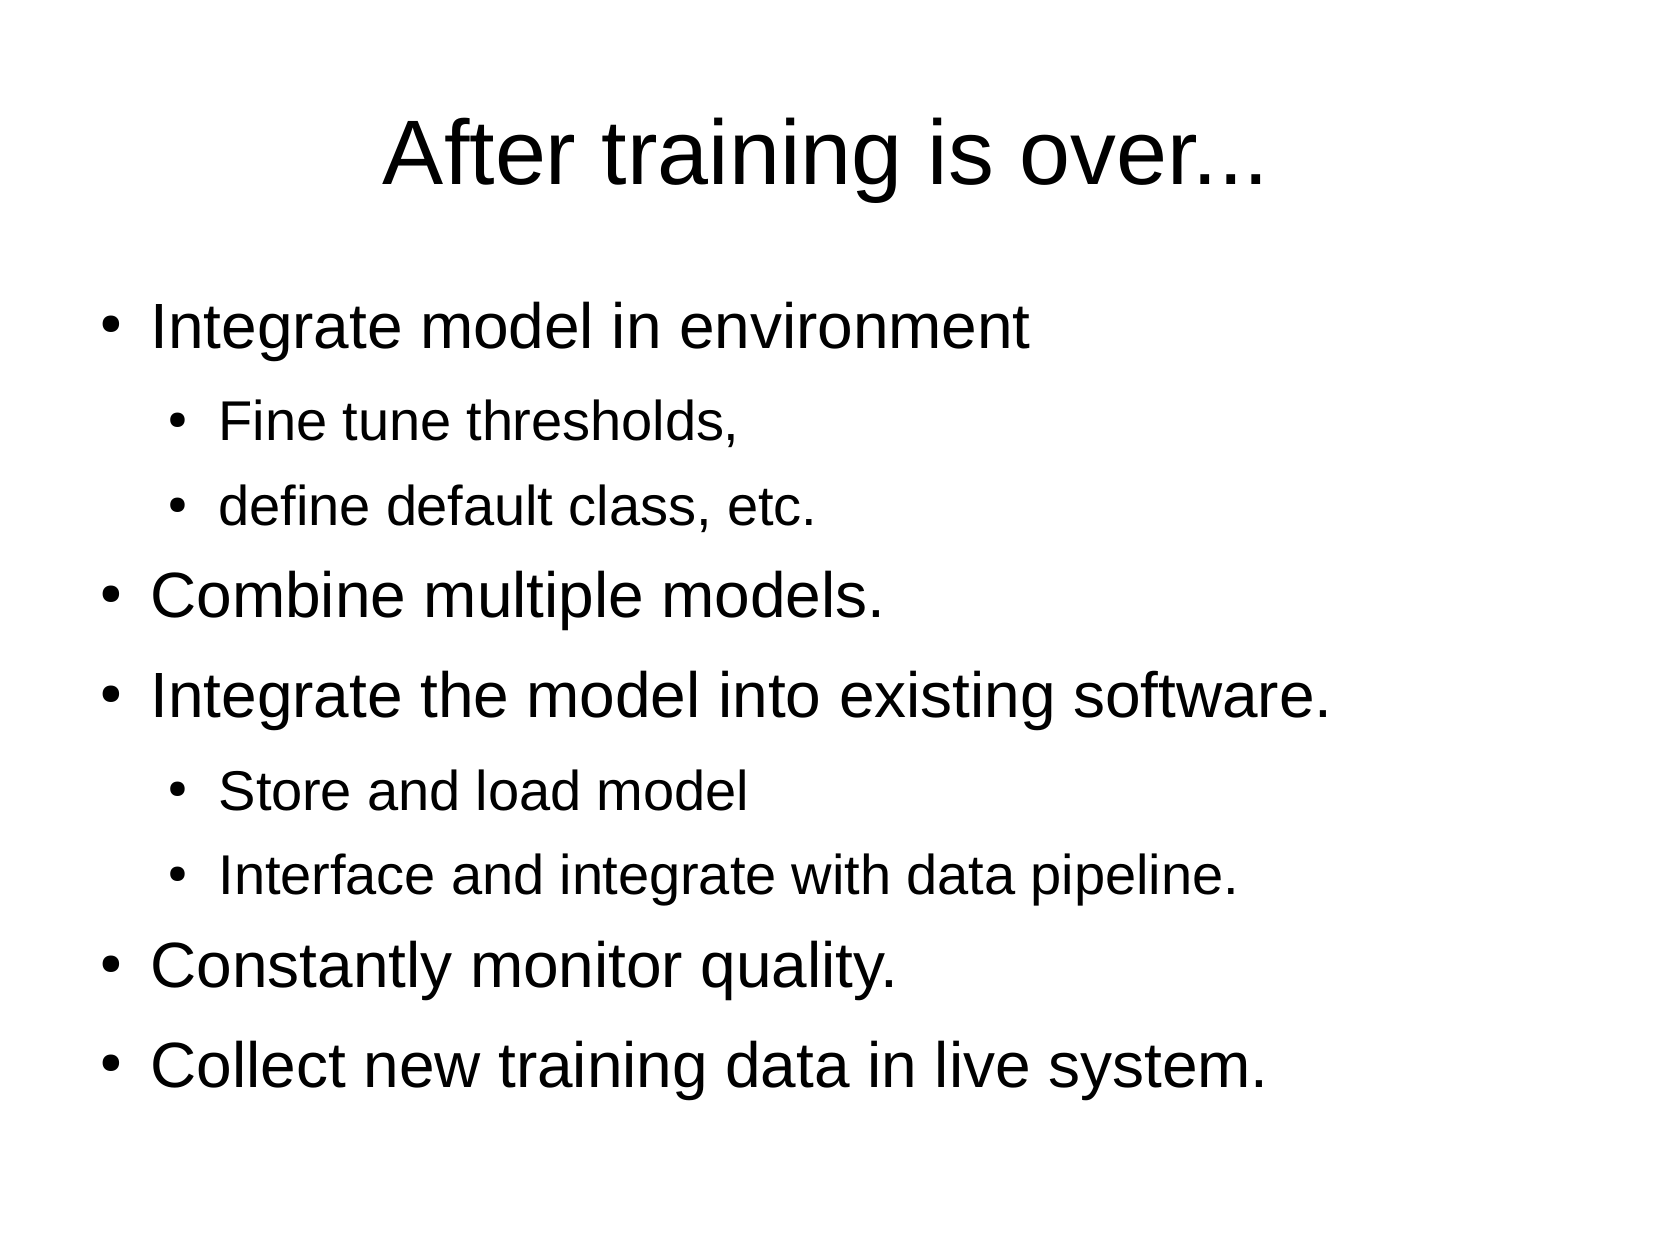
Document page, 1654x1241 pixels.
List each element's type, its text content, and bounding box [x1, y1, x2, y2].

title After training is over... [82, 49, 1571, 257]
list Integrate model in environment Fine tune thresholds, define default class, etc. Combine multiple models. Integrate the model into existing software. Store and load model Interface and integrate with data pipeline. Constantly monitor quality. Collect new training data in live system. [82, 290, 1571, 1109]
